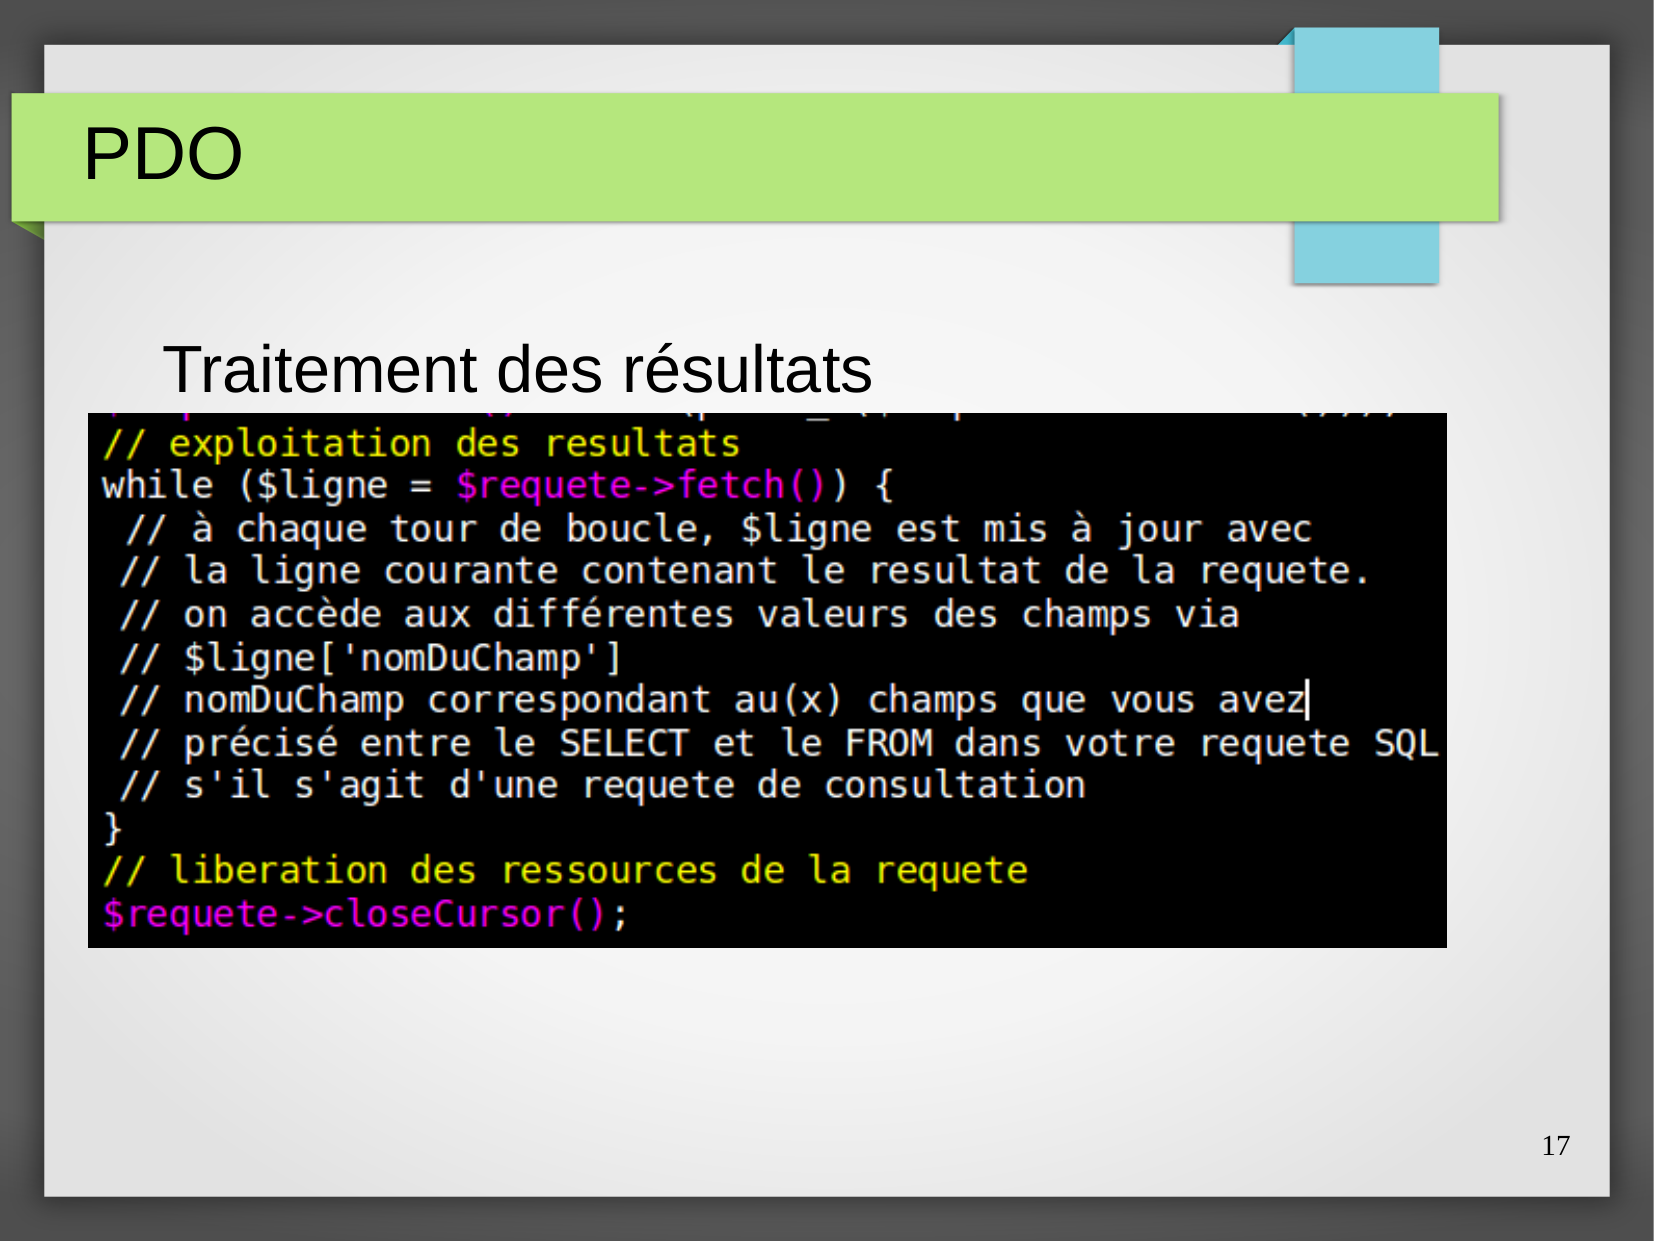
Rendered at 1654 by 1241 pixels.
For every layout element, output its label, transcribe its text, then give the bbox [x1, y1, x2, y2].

picture [0, 0, 1654, 1241]
text_box Traitement des résultats [147, 324, 1565, 490]
title PDO [82, 94, 1264, 213]
